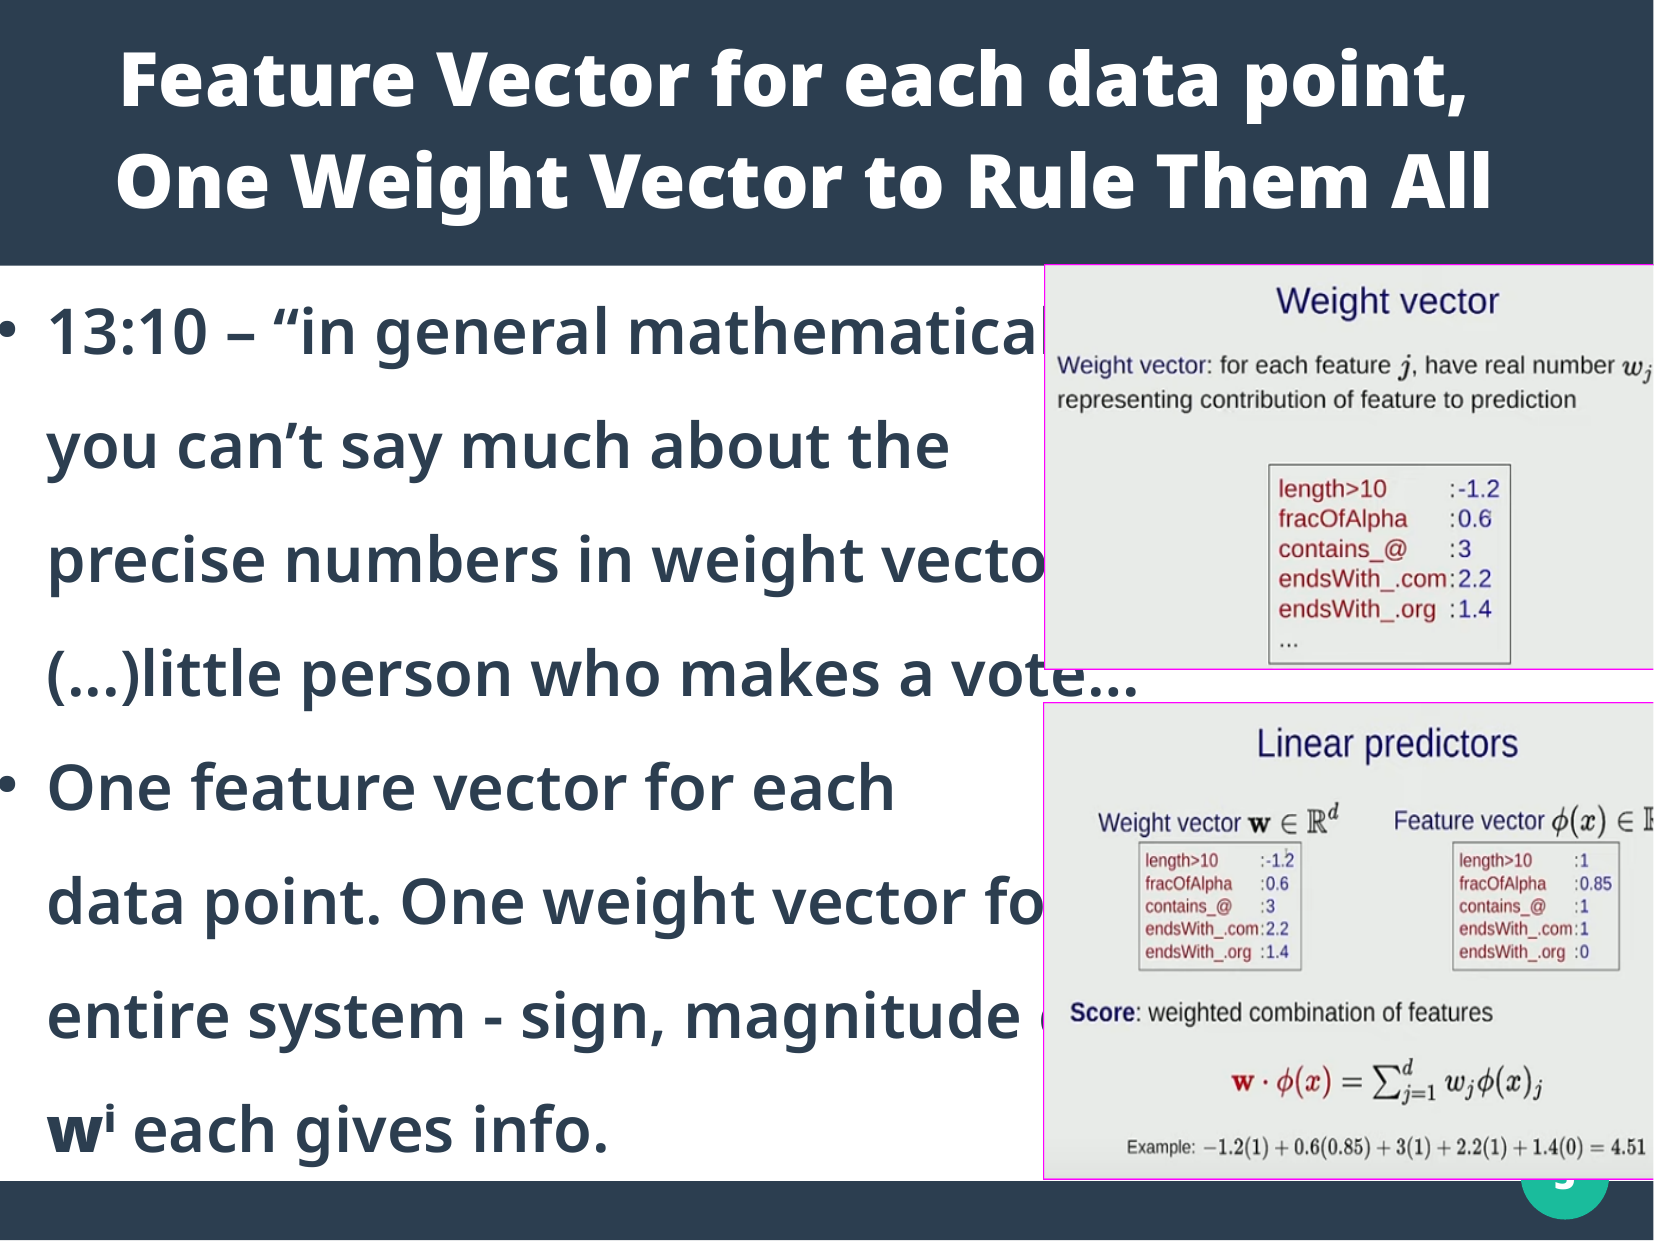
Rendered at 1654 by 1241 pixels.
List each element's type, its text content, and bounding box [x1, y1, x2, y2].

picture [1044, 264, 1654, 670]
title Feature Vector for each data point, One Weight Vector to Rule Them All [15, 49, 1595, 207]
picture [1043, 702, 1654, 1180]
list 13:10 – “in general mathematically, you can’t say much about the precise numbers in weight vector (...)little person who makes a vote…” One feature vector for each data point. One weight vector for entire system - sign, magnitude of wi each gives info. [0, 287, 1654, 1173]
